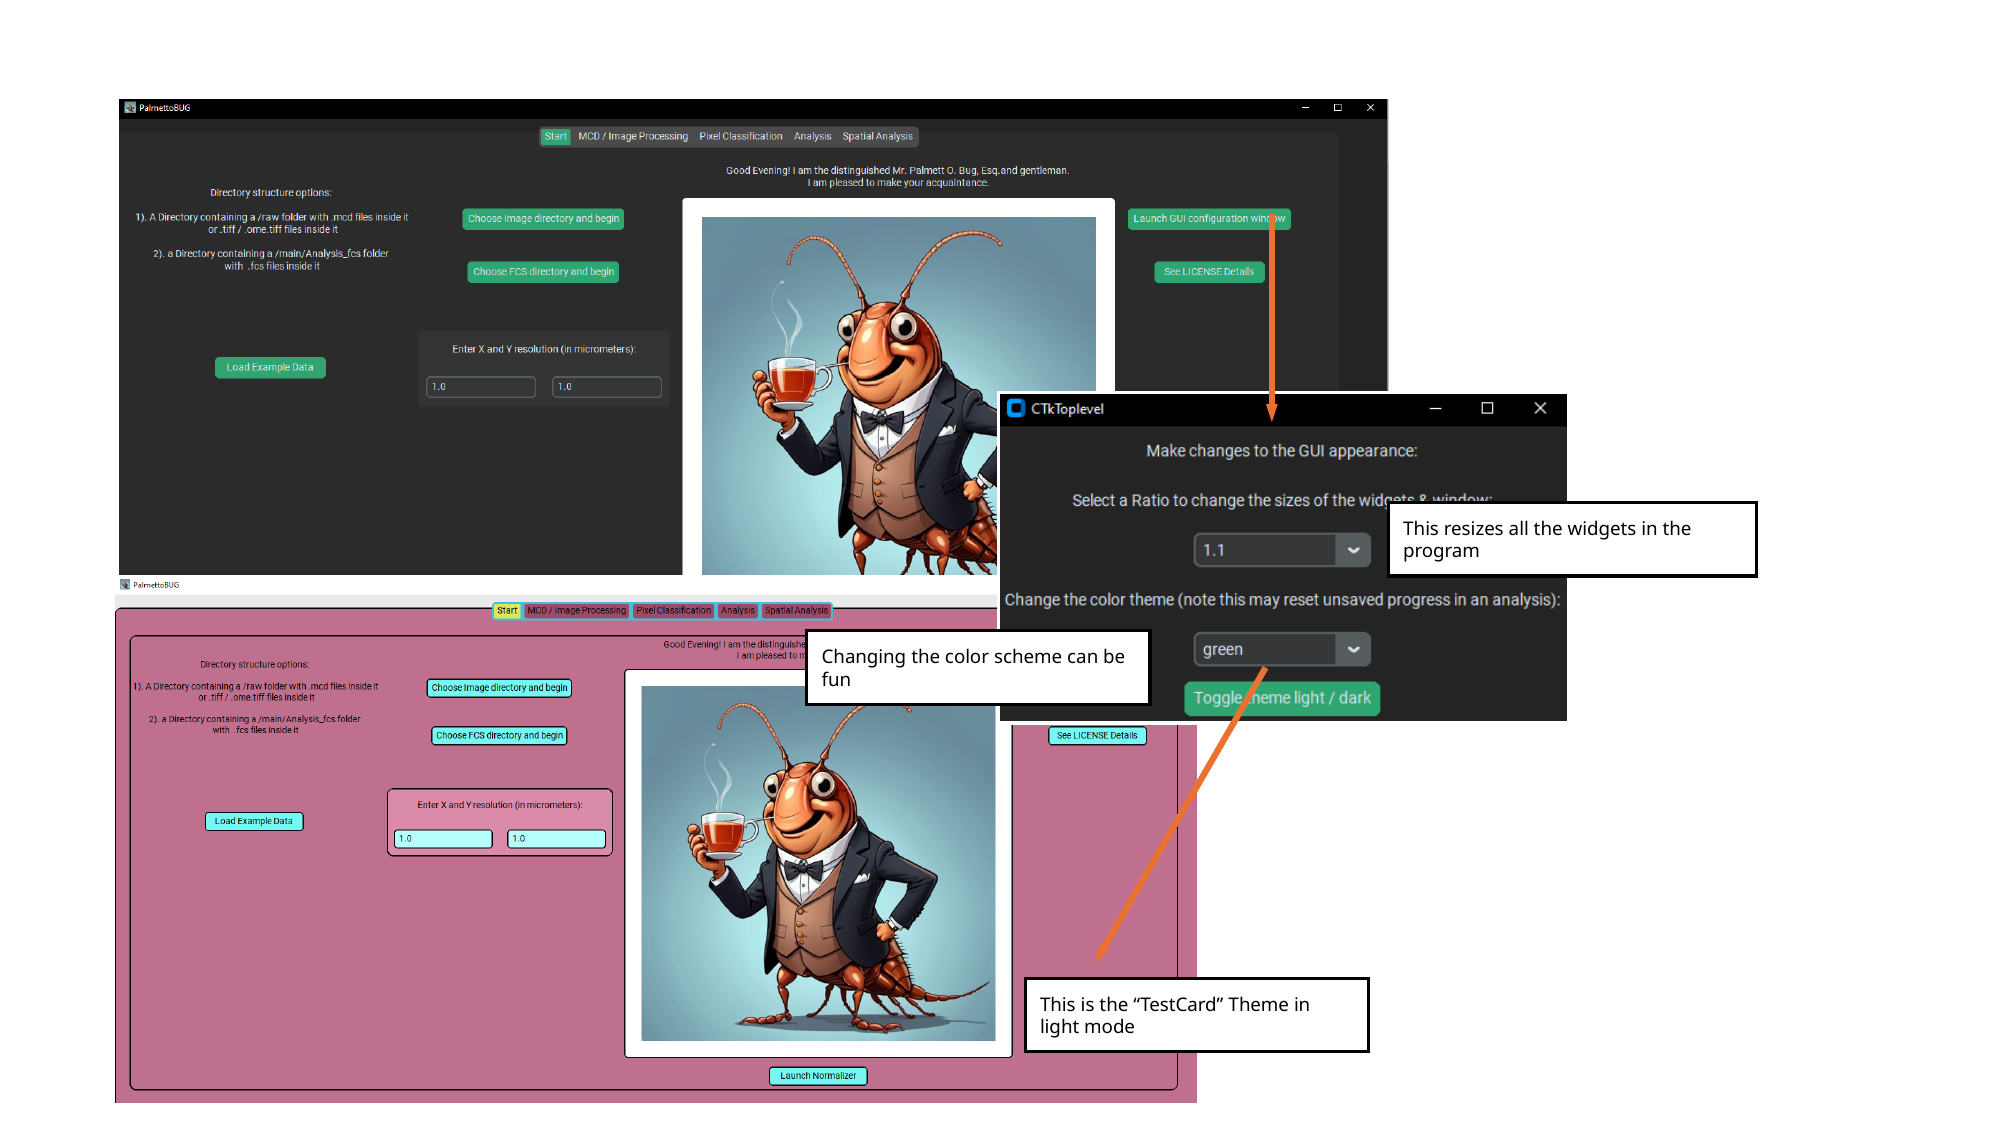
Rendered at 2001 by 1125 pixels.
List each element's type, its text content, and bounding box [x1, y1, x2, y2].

text_box This resizes all the widgets in the program [1388, 502, 1756, 576]
picture [119, 100, 1389, 575]
picture [999, 393, 1567, 722]
text_box This is the “TestCard” Theme in light mode [1025, 978, 1368, 1052]
picture [115, 576, 1197, 1103]
text_box Changing the color scheme can be fun [807, 631, 1150, 704]
